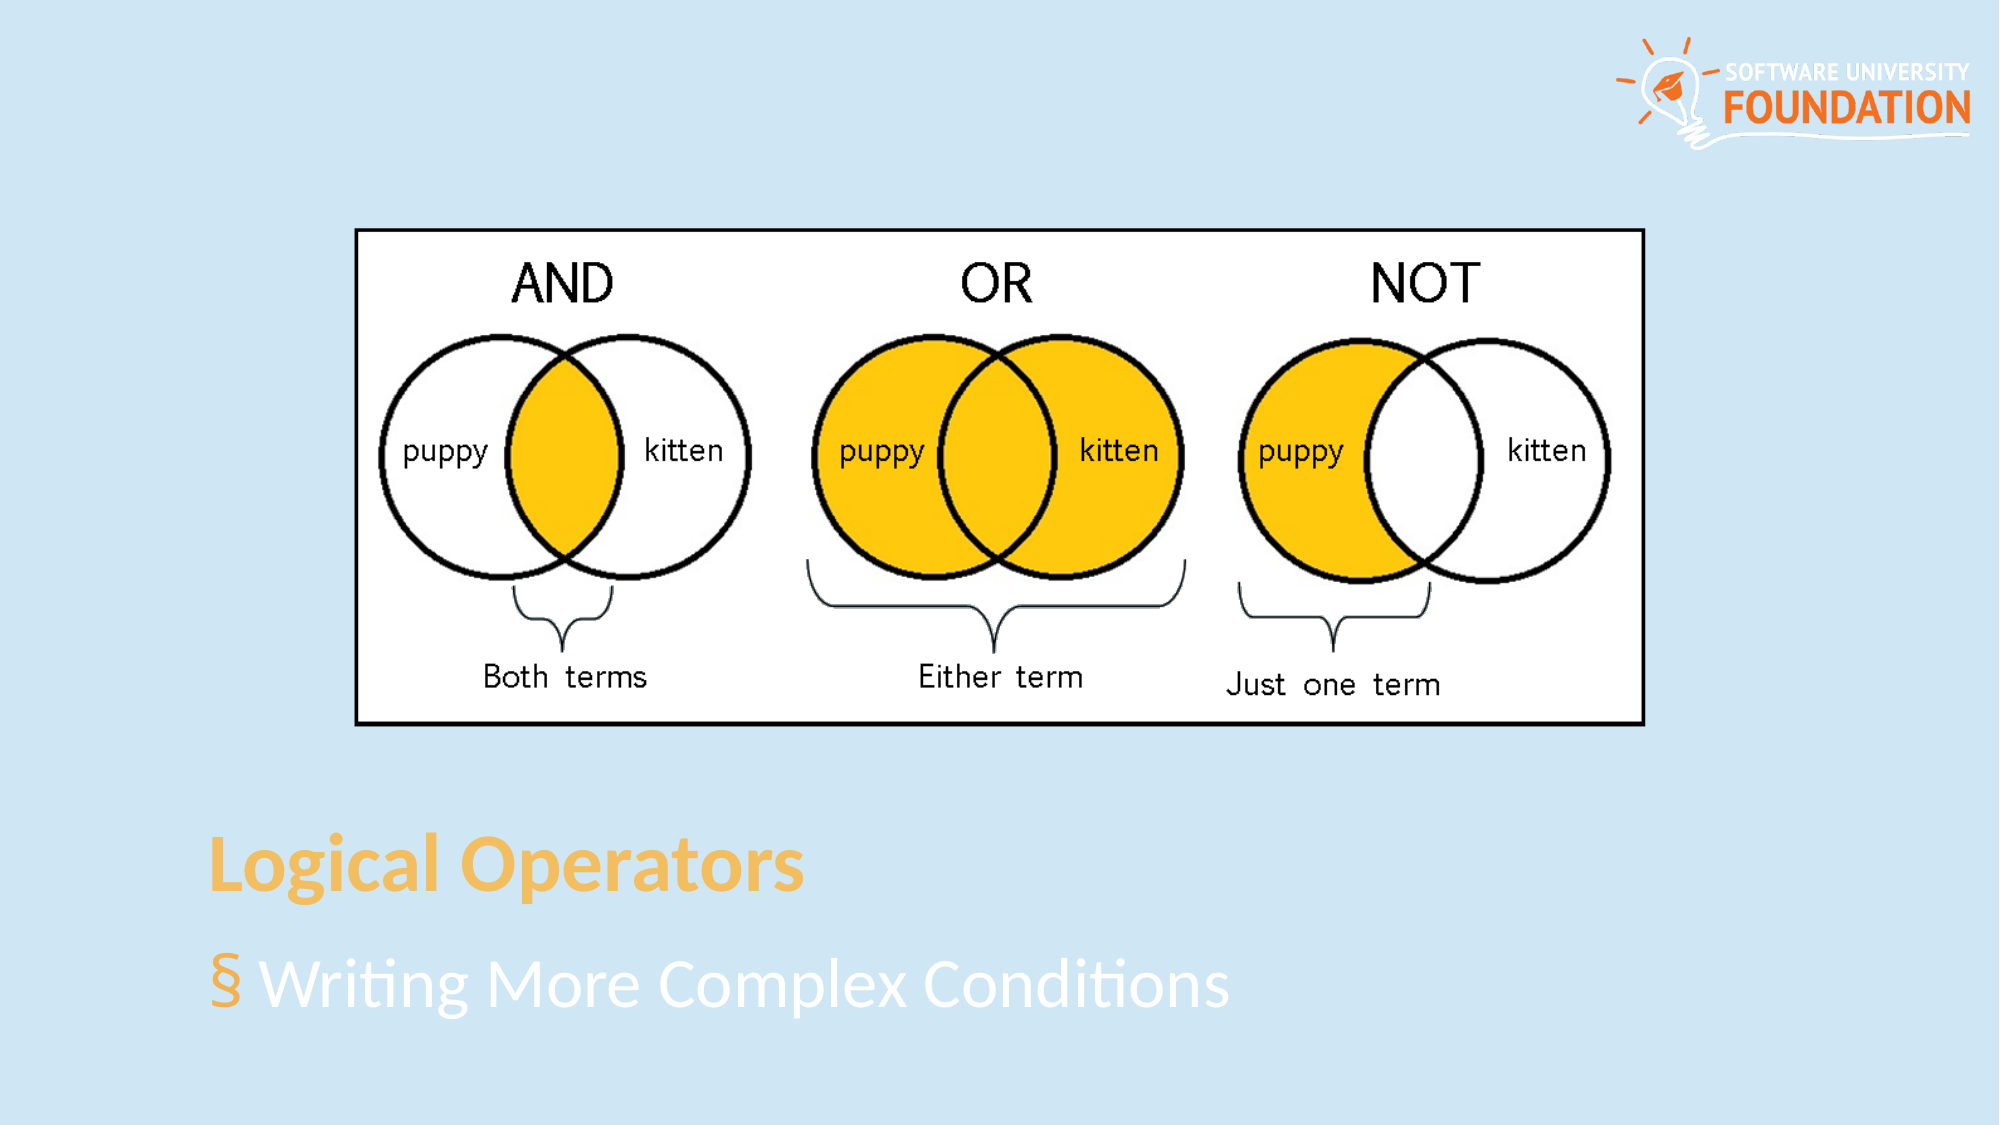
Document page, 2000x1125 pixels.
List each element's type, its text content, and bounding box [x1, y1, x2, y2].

picture [1612, 37, 1970, 163]
title Logical Operators [193, 788, 1807, 916]
picture [352, 227, 1648, 728]
list Writing More Complex Conditions [193, 925, 1807, 1044]
